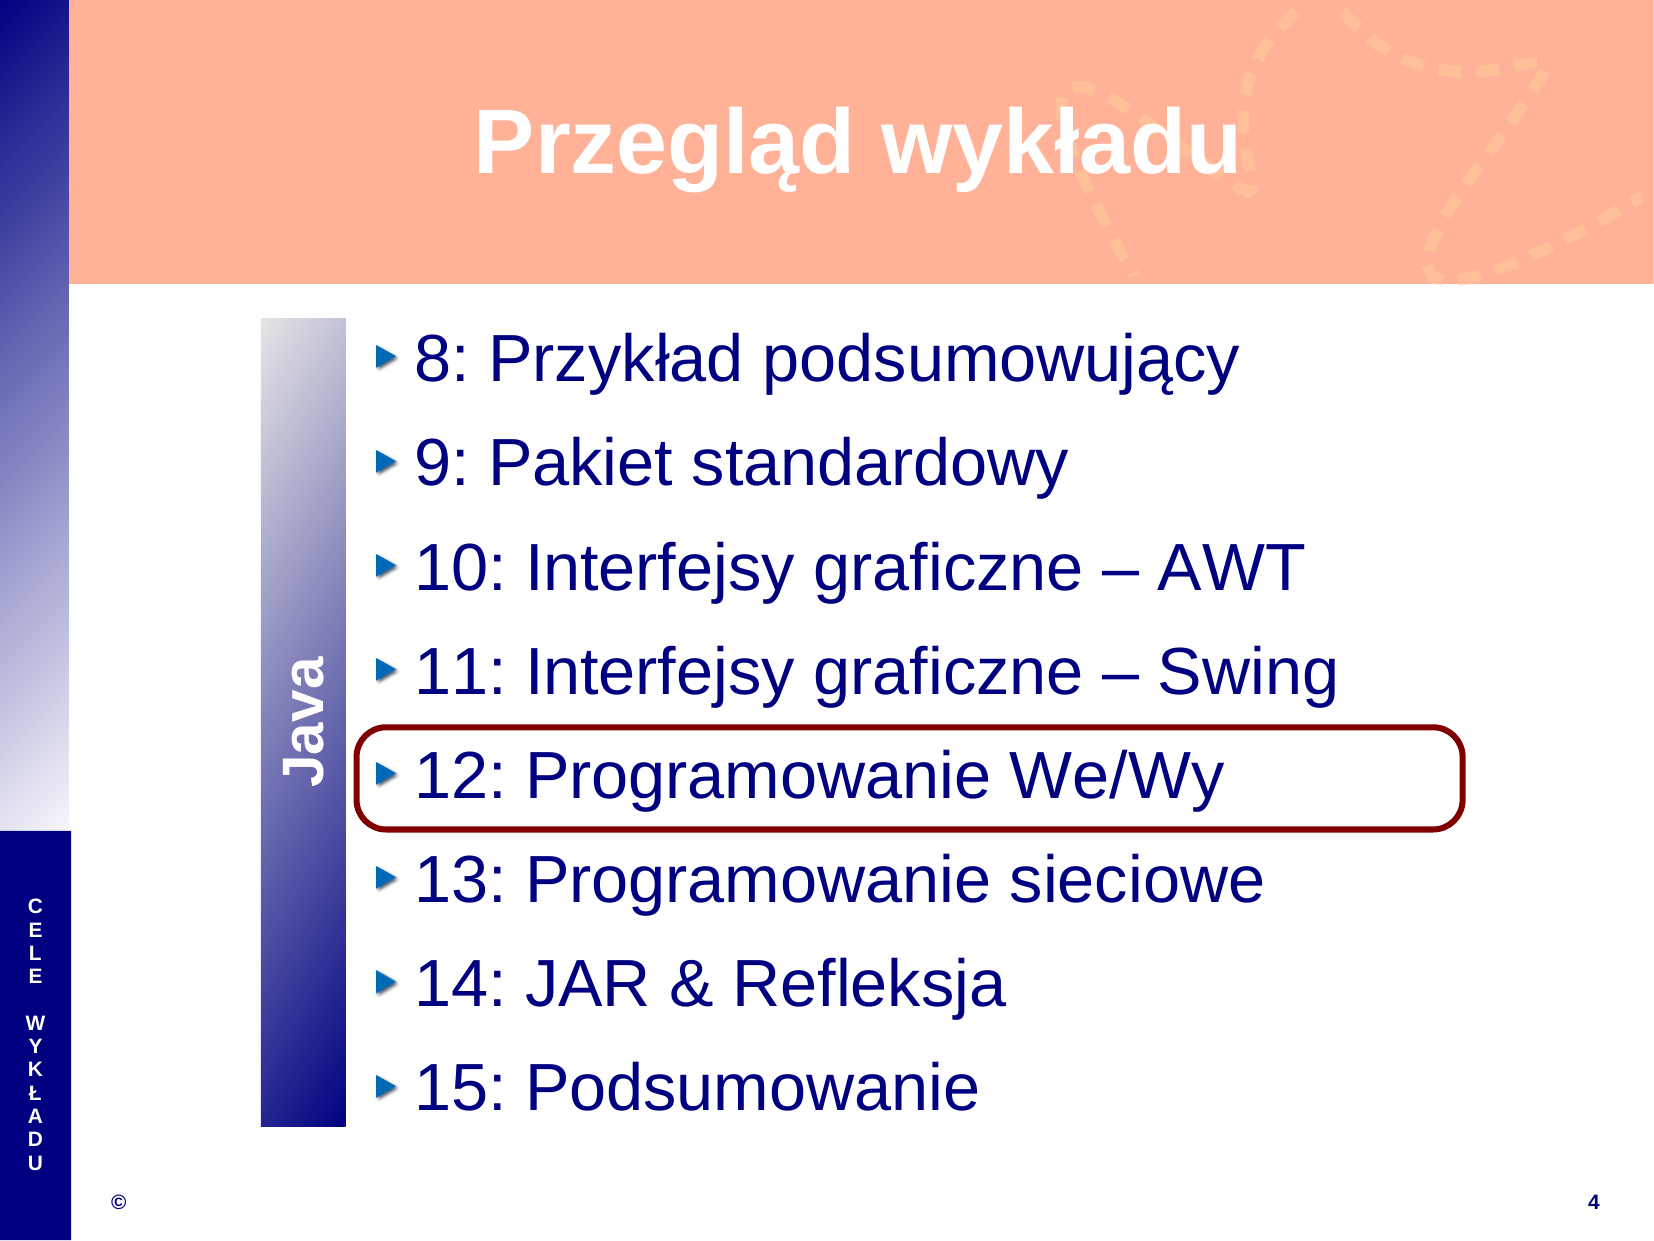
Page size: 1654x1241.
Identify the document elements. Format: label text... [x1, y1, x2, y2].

text_box Java [260, 318, 346, 1127]
title Przegląd wykładu [101, 37, 1617, 246]
text_box C E L E W Y K Ł A D U [0, 829, 71, 1241]
list 8: Przykład podsumowujący 9: Pakiet standardowy 10: Interfejsy graficzne – AWT 11: Interfejsy graficzne – Swing 12: Programowanie We/Wy 13: Programowanie sieciowe 14: JAR & Refleksja 15: Podsumowanie [346, 321, 1422, 1126]
list 8: Przykład podsumowujący 9: Pakiet standardowy 10: Interfejsy graficzne – AWT 11: Interfejsy graficzne – Swing 12: Programowanie We/Wy 13: Programowanie sieciowe 14: JAR & Refleksja 15: Podsumowanie [360, 731, 1422, 826]
